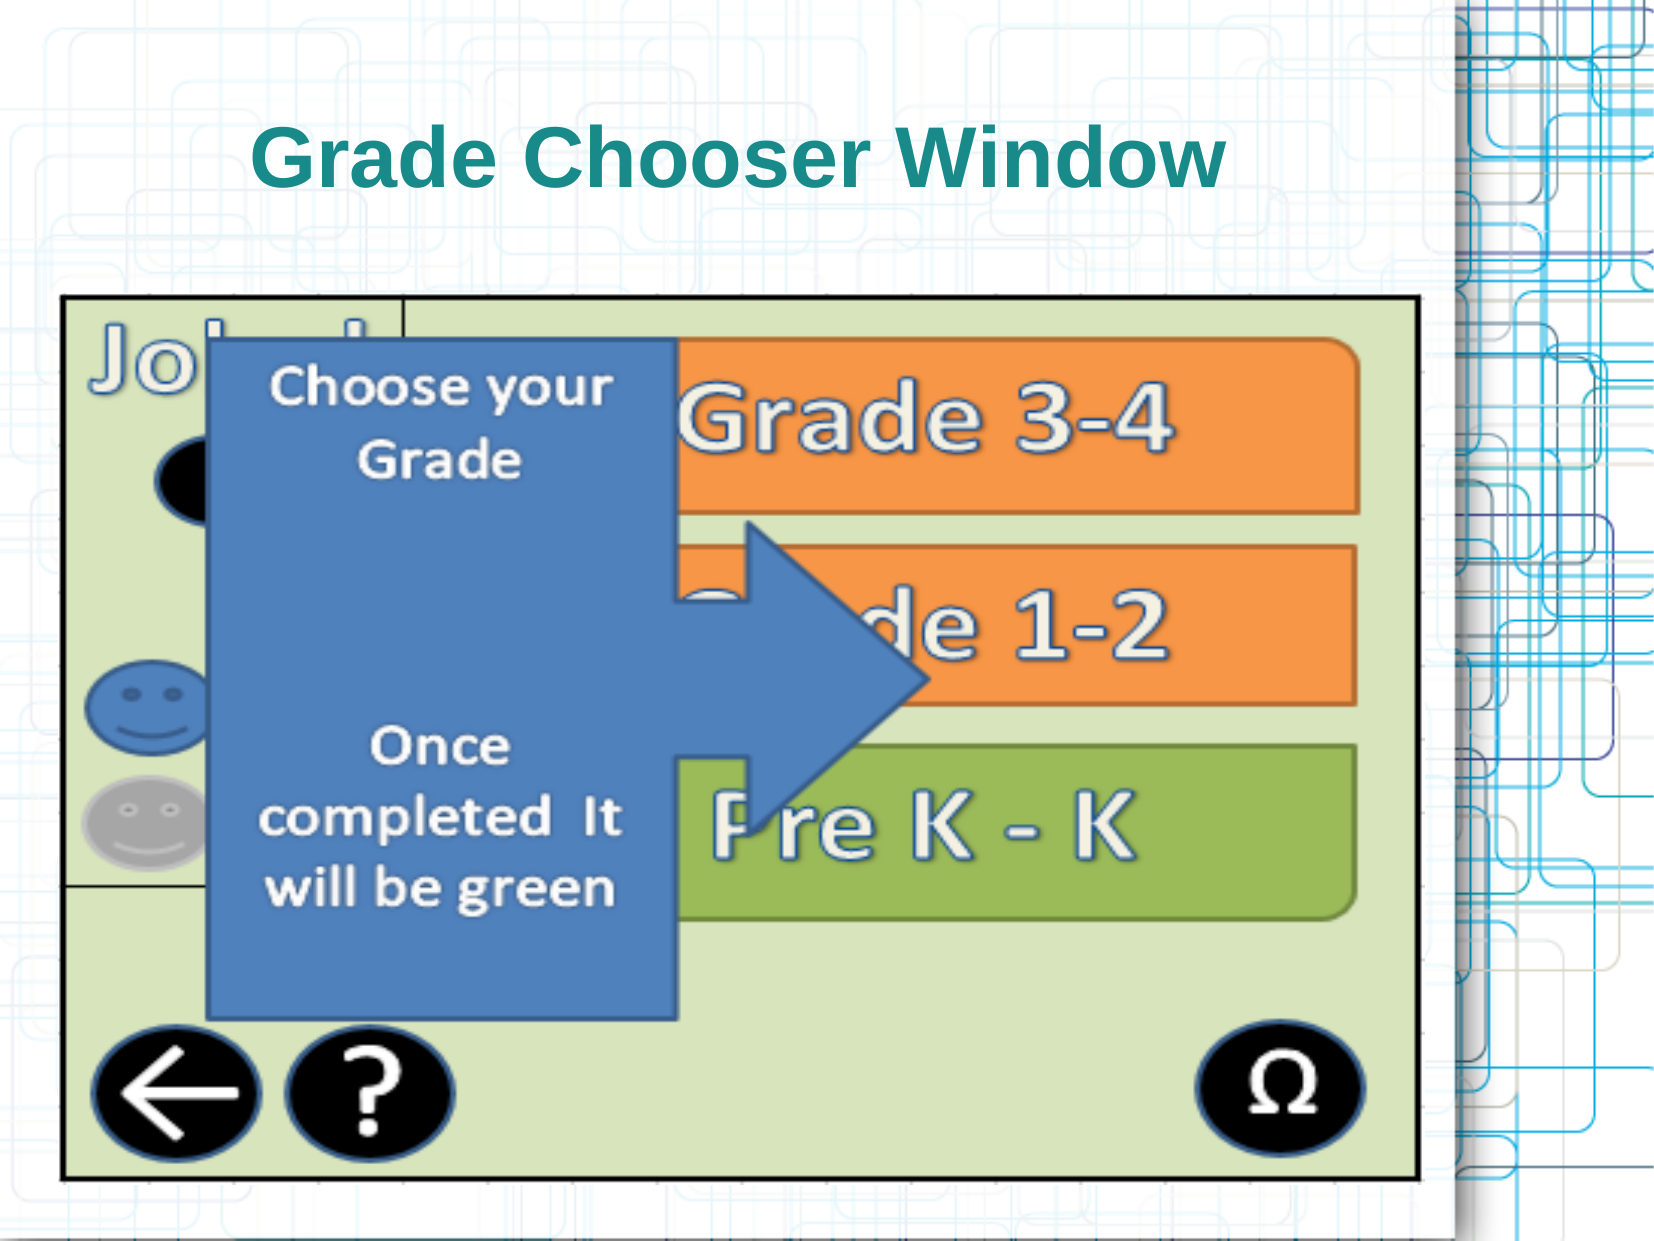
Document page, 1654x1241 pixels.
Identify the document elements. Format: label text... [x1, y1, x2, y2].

picture [58, 293, 1426, 1186]
title Grade Chooser Window [59, 49, 1418, 257]
